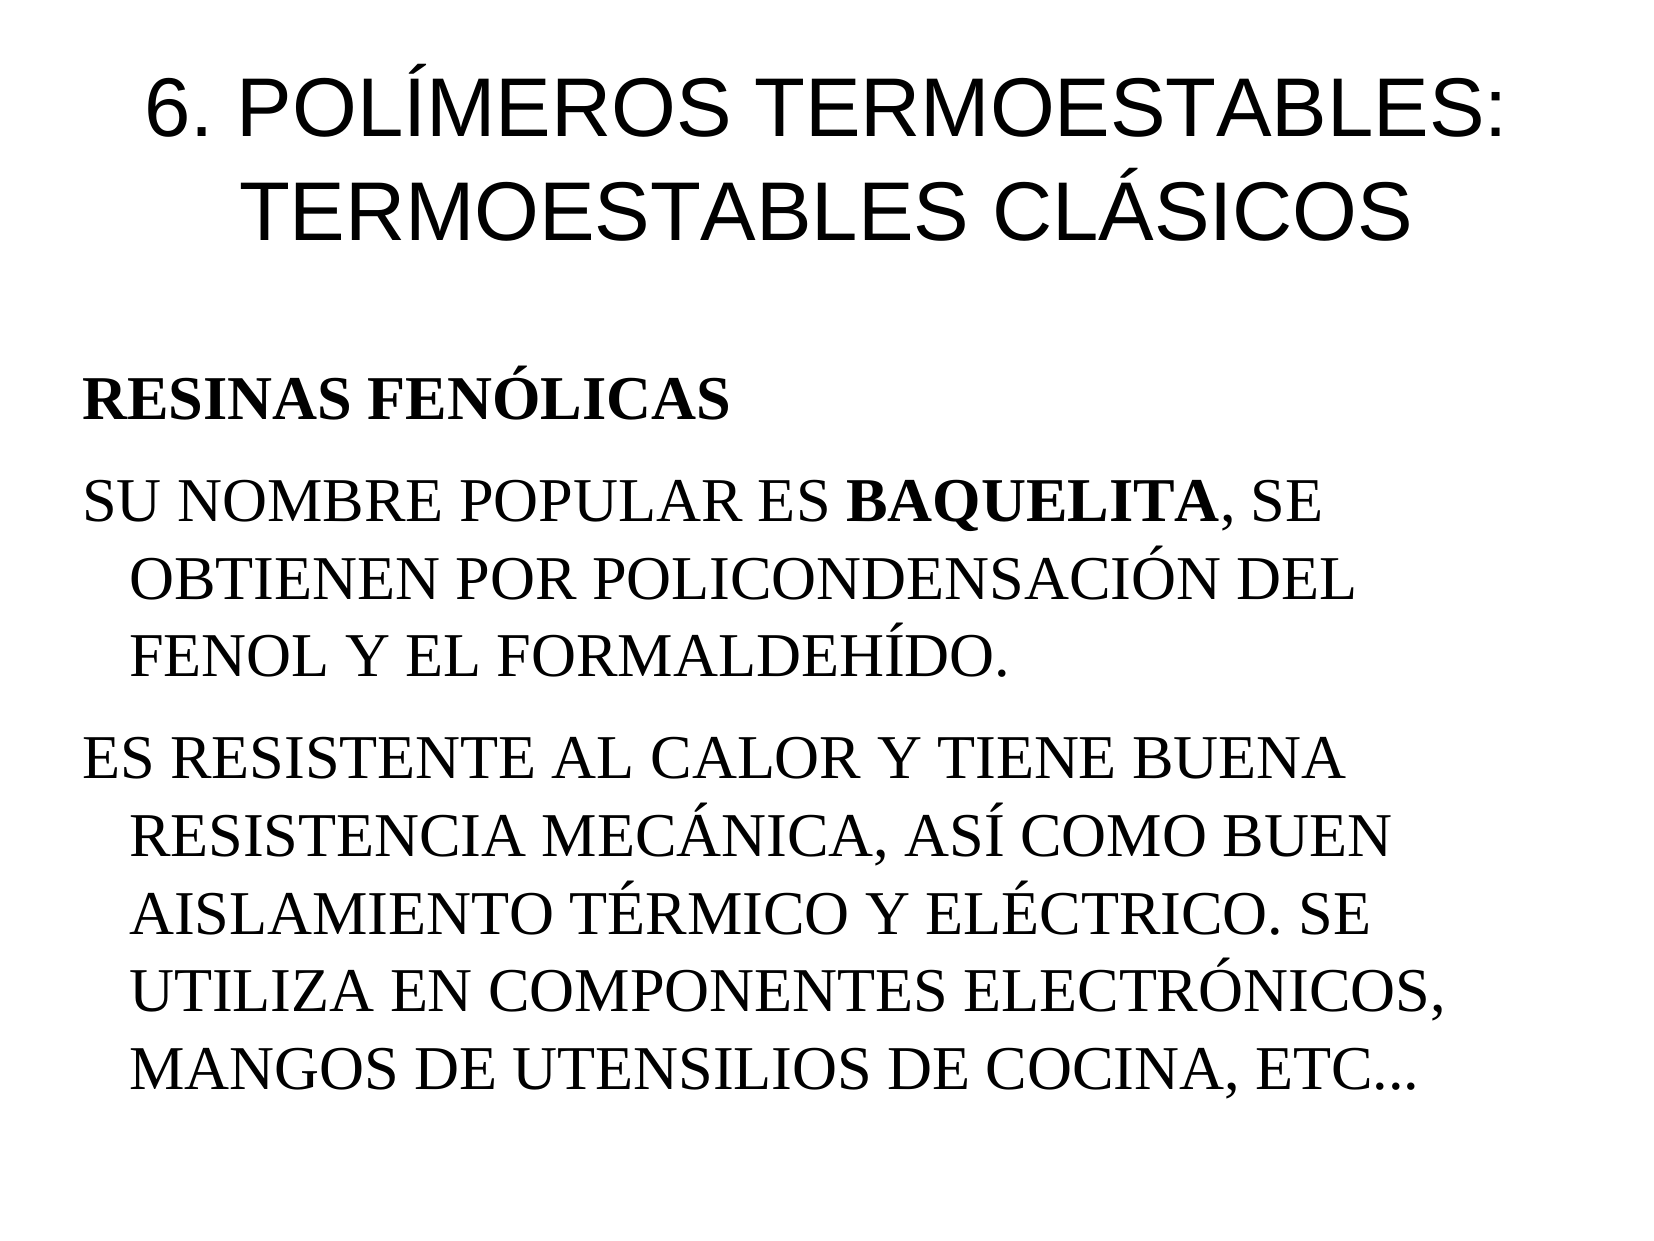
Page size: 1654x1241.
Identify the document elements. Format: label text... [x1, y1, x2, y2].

list RESINAS FENÓLICAS SU NOMBRE POPULAR ES BAQUELITA, SE OBTIENEN POR POLICONDENSACIÓN DEL FENOL Y EL FORMALDEHÍDO. ES RESISTENTE AL CALOR Y TIENE BUENA RESISTENCIA MECÁNICA, ASÍ COMO BUEN AISLAMIENTO TÉRMICO Y ELÉCTRICO. SE UTILIZA EN COMPONENTES ELECTRÓNICOS, MANGOS DE UTENSILIOS DE COCINA, ETC... [82, 354, 1571, 1109]
title 6. POLÍMEROS TERMOESTABLES: TERMOESTABLES CLÁSICOS [82, 48, 1571, 257]
